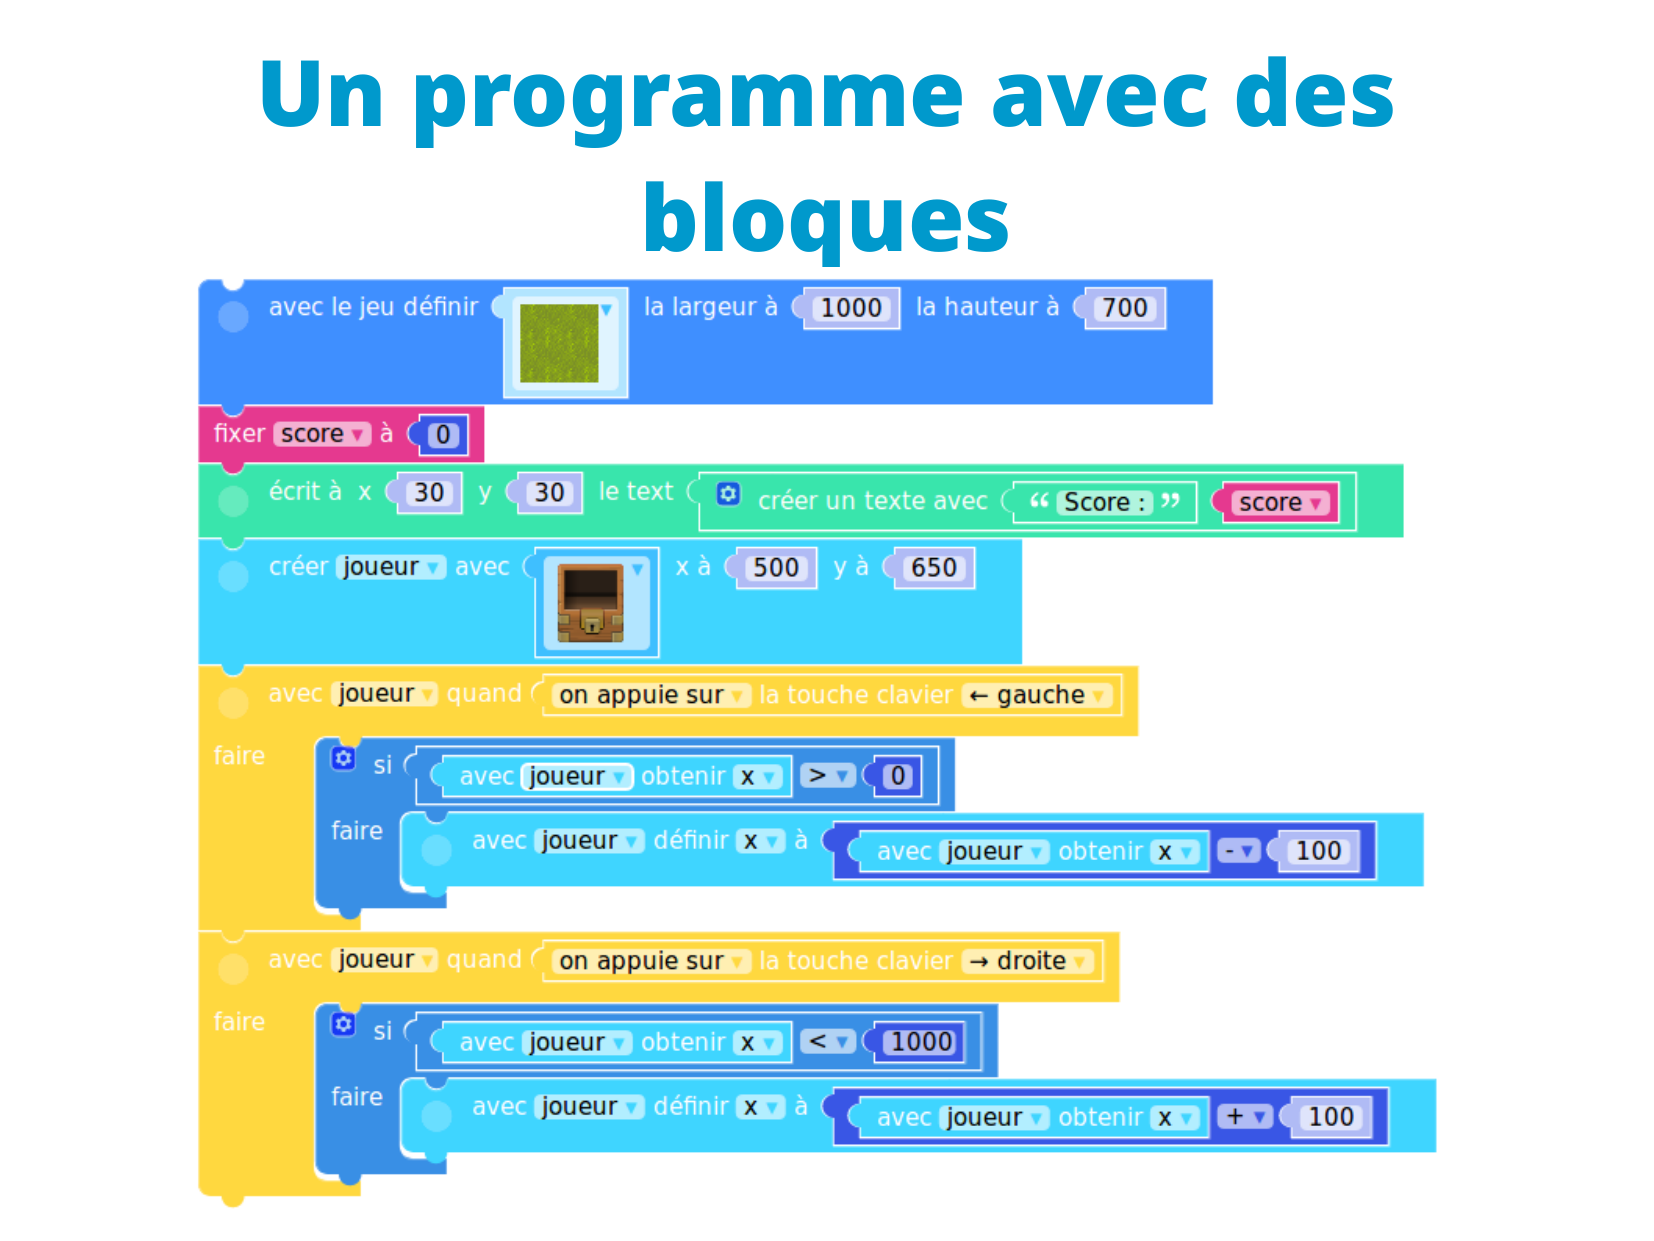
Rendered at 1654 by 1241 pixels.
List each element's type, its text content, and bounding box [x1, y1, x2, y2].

title Un programme avec des bloques [82, 45, 1571, 261]
picture [186, 267, 1468, 1223]
